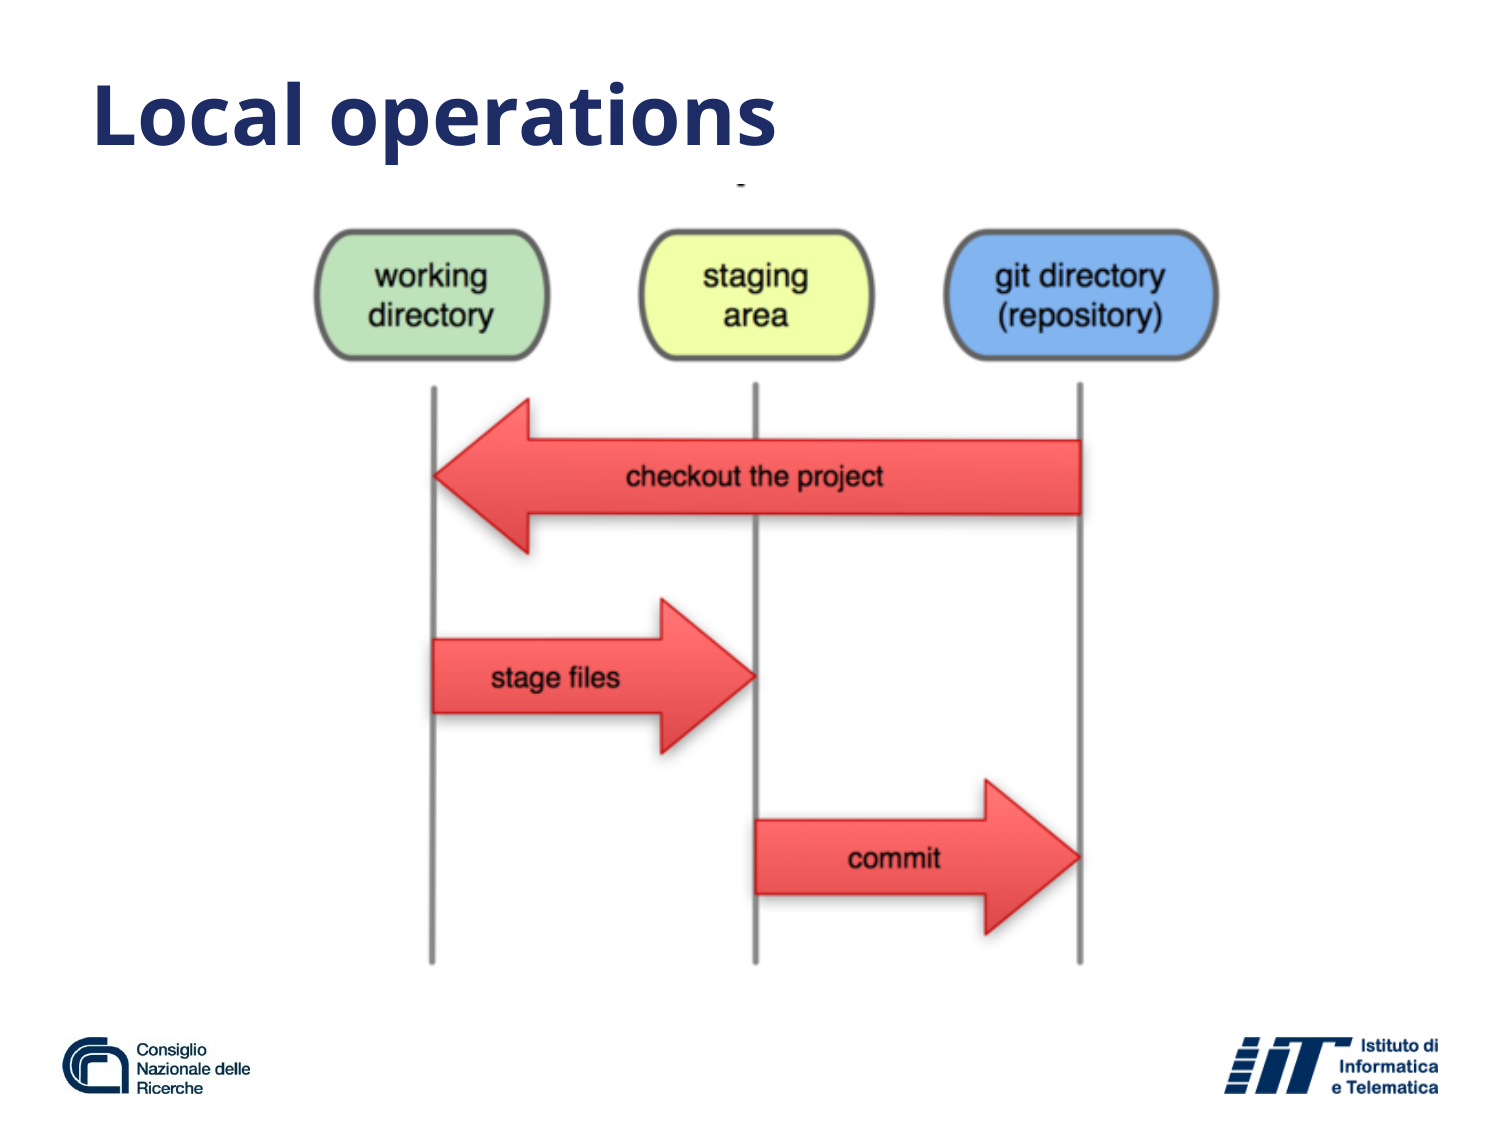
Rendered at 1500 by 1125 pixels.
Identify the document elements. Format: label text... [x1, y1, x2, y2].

picture [62, 1037, 250, 1094]
picture [309, 184, 1223, 970]
title Local operations [74, 45, 1449, 180]
picture [1224, 1037, 1438, 1094]
